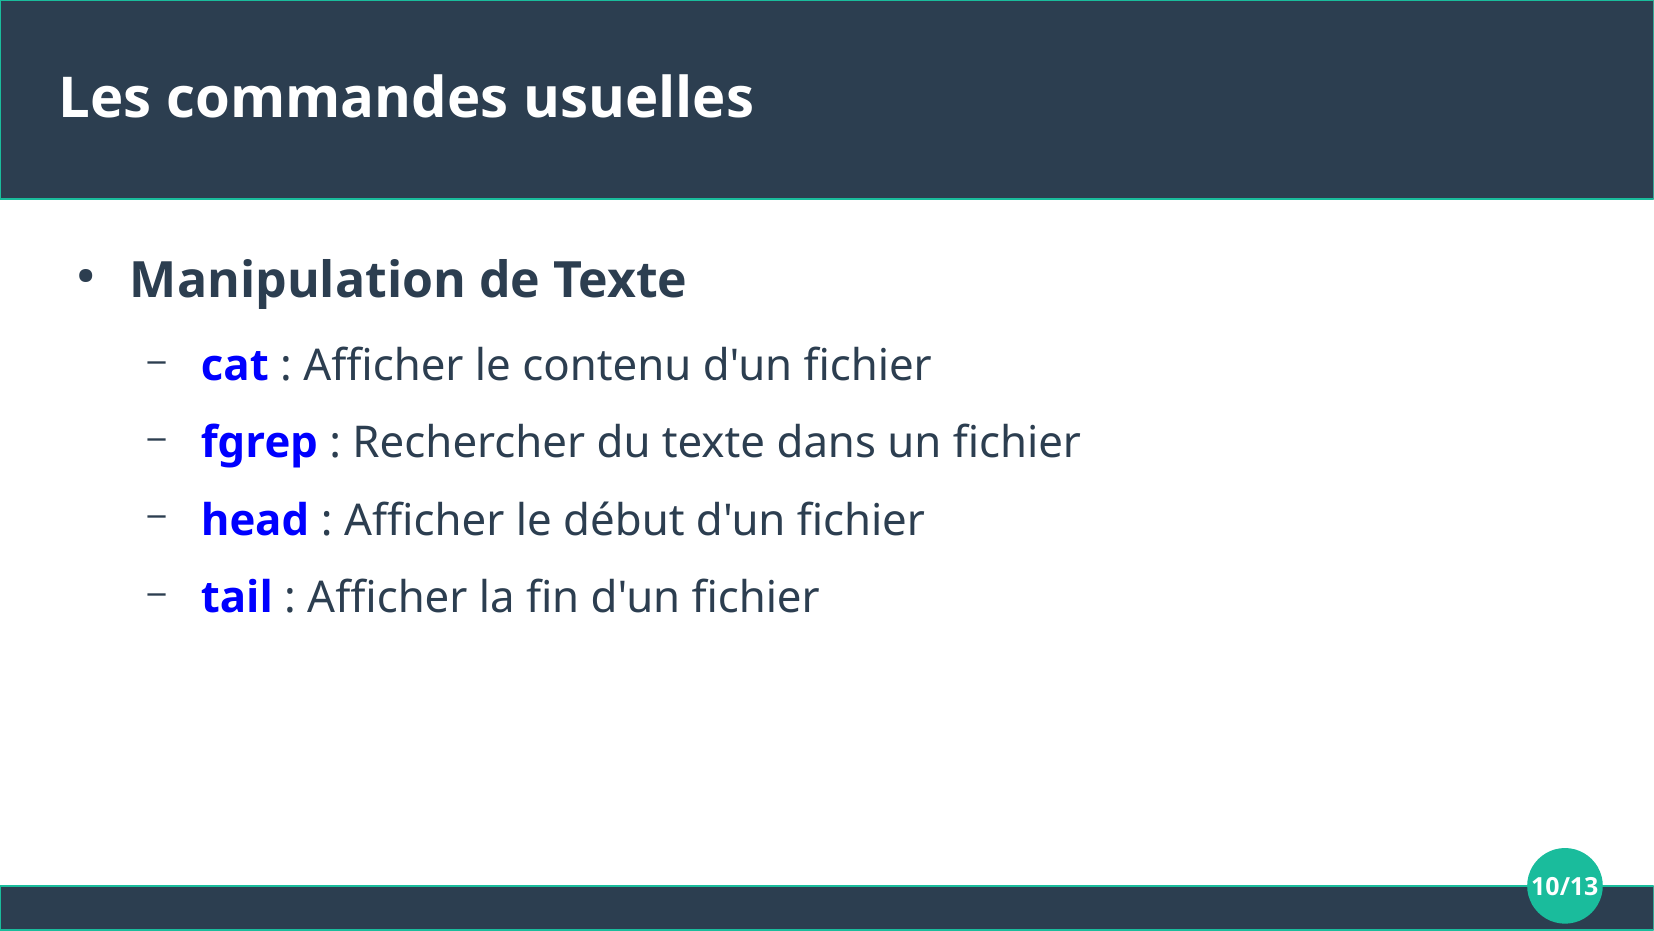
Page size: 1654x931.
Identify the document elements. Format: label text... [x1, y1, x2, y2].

title Les commandes usuelles [59, 37, 1595, 155]
list Manipulation de Texte cat : Afficher le contenu d'un fichier fgrep : Rechercher du texte dans un fichier head : Afficher le début d'un fichier tail : Afficher la fin d'un fichier [59, 243, 1595, 864]
